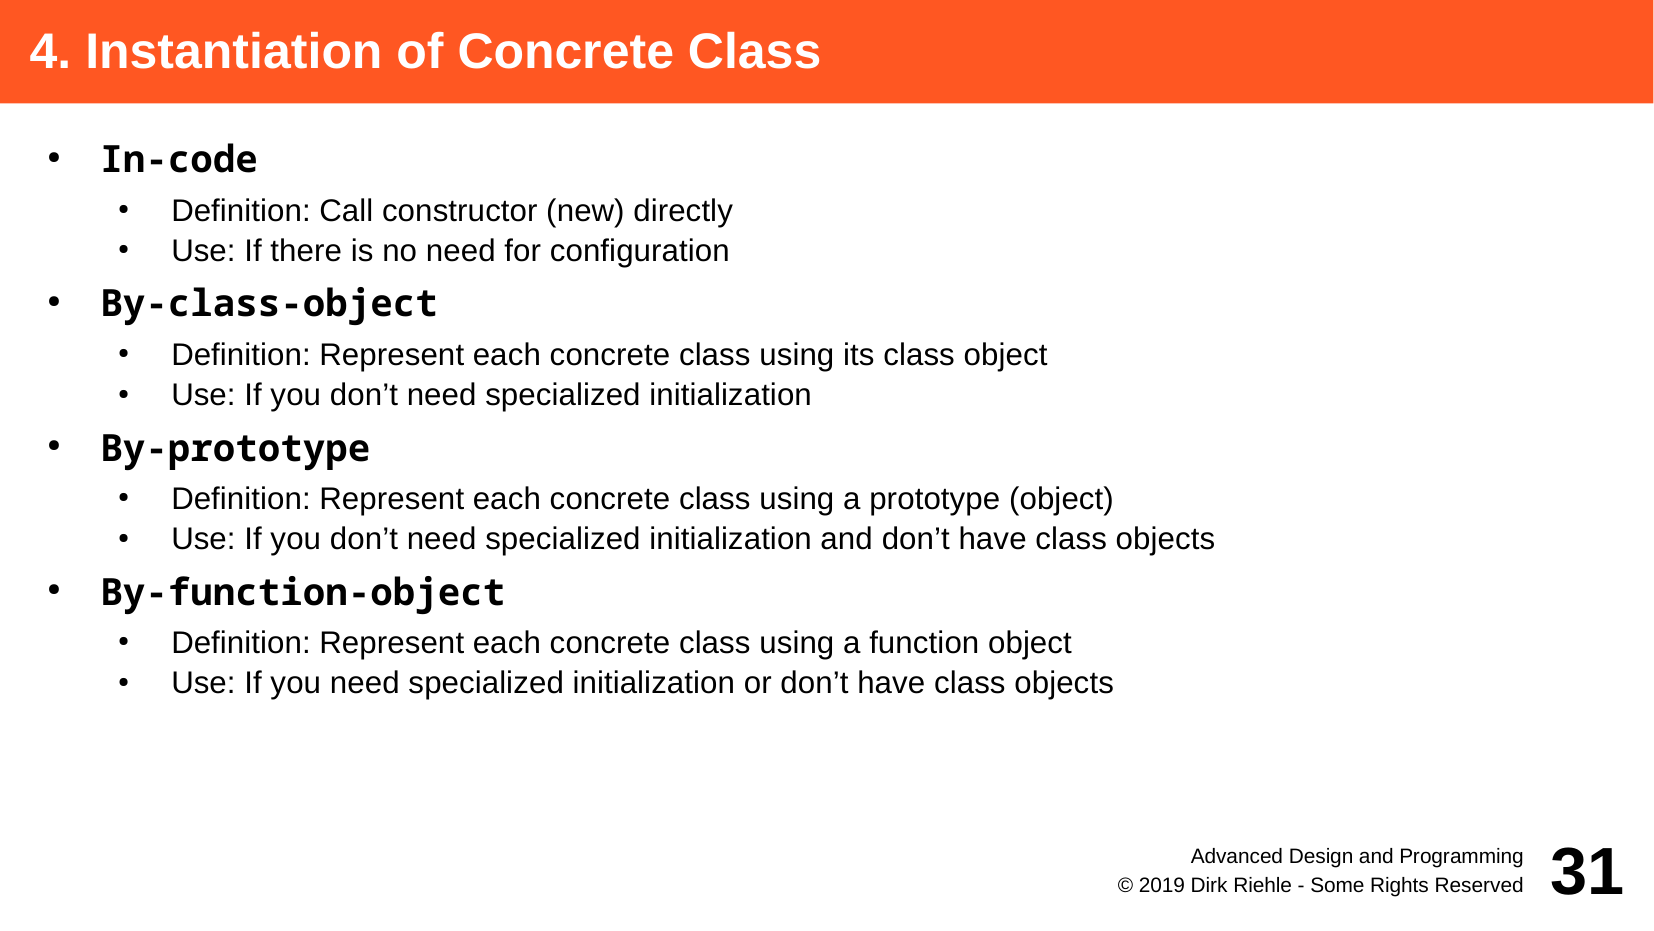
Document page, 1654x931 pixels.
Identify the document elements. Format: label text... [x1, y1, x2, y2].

title 4. Instantiation of Concrete Class [0, 0, 1654, 104]
list In-code Definition: Call constructor (new) directly Use: If there is no need for configuration By-class-object Definition: Represent each concrete class using its class object Use: If you don’t need specialized initialization By-prototype Definition: Represent each concrete class using a prototype (object) Use: If you don’t need specialized initialization and don’t have class objects By-function-object Definition: Represent each concrete class using a function object Use: If you need specialized initialization or don’t have class objects [29, 132, 1625, 813]
